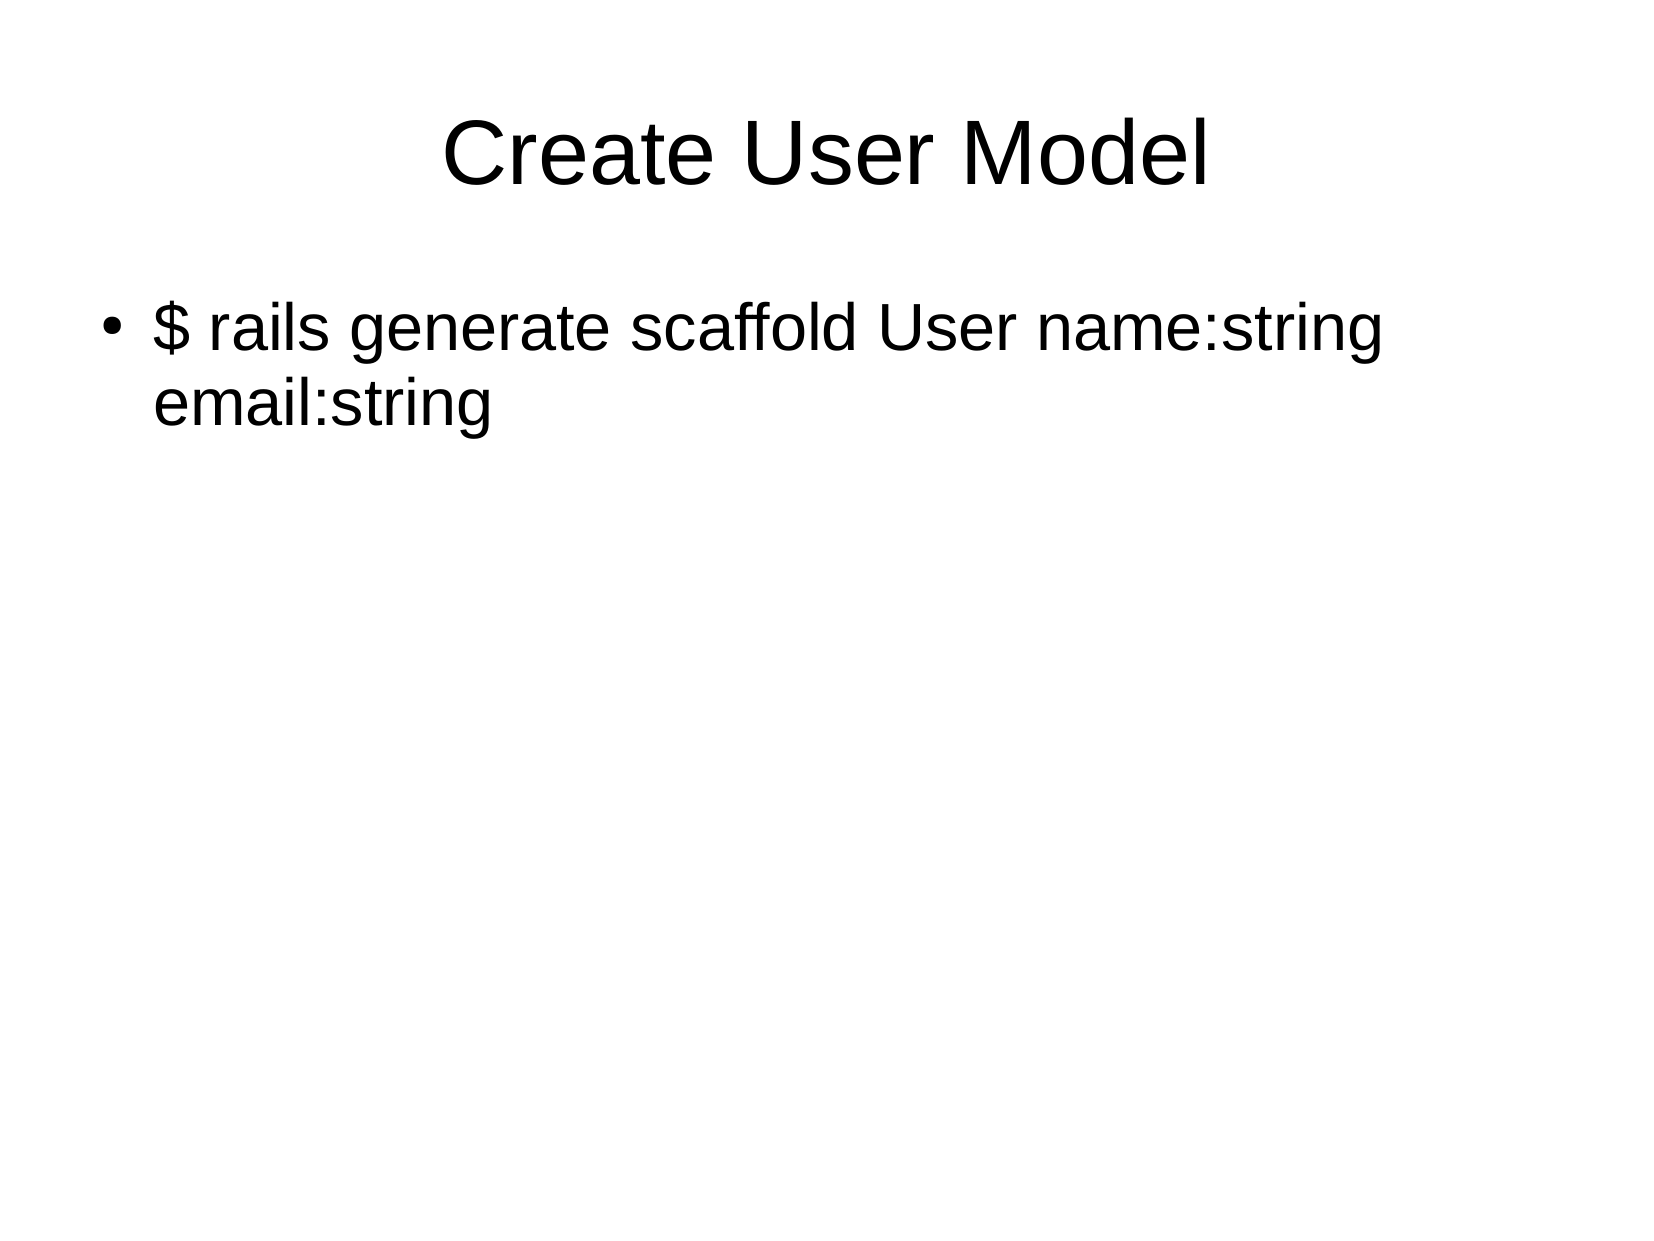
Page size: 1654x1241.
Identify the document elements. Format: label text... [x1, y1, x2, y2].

list $ rails generate scaffold User name:string email:string [82, 290, 1571, 1109]
title Create User Model [82, 49, 1571, 257]
